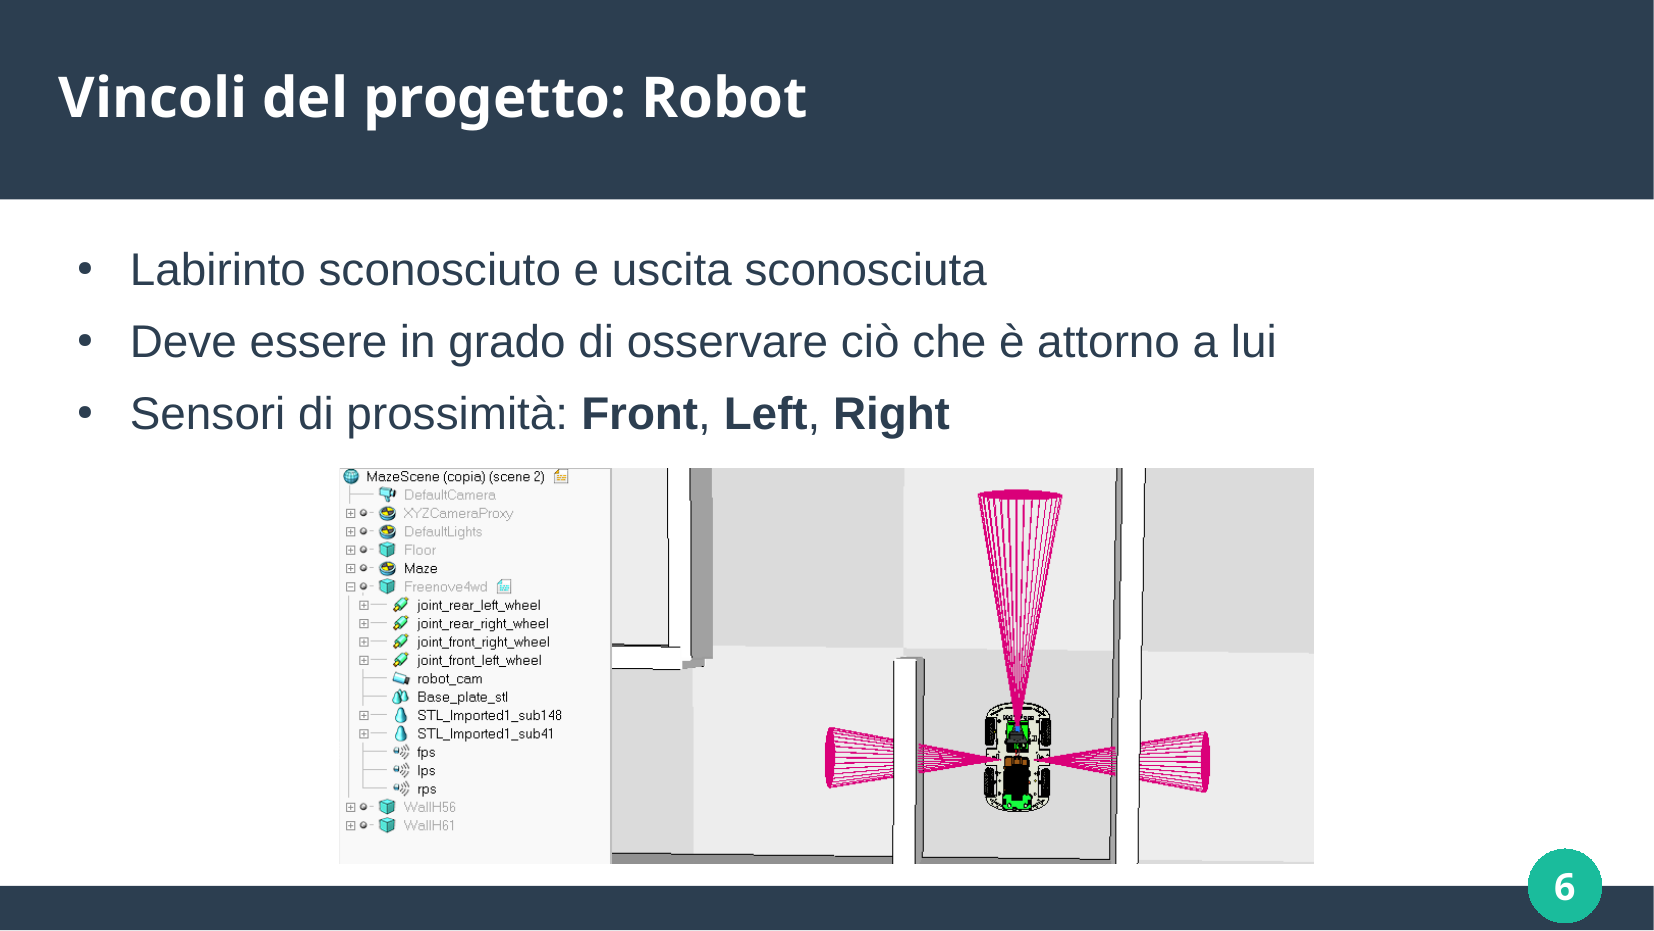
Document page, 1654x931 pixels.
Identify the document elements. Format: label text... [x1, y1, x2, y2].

title Vincoli del progetto: Robot [59, 37, 1595, 156]
list Labirinto sconosciuto e uscita sconosciuta Deve essere in grado di osservare ciò che è attorno a lui Sensori di prossimità: Front, Left, Right [59, 243, 1595, 864]
picture [339, 468, 1314, 864]
